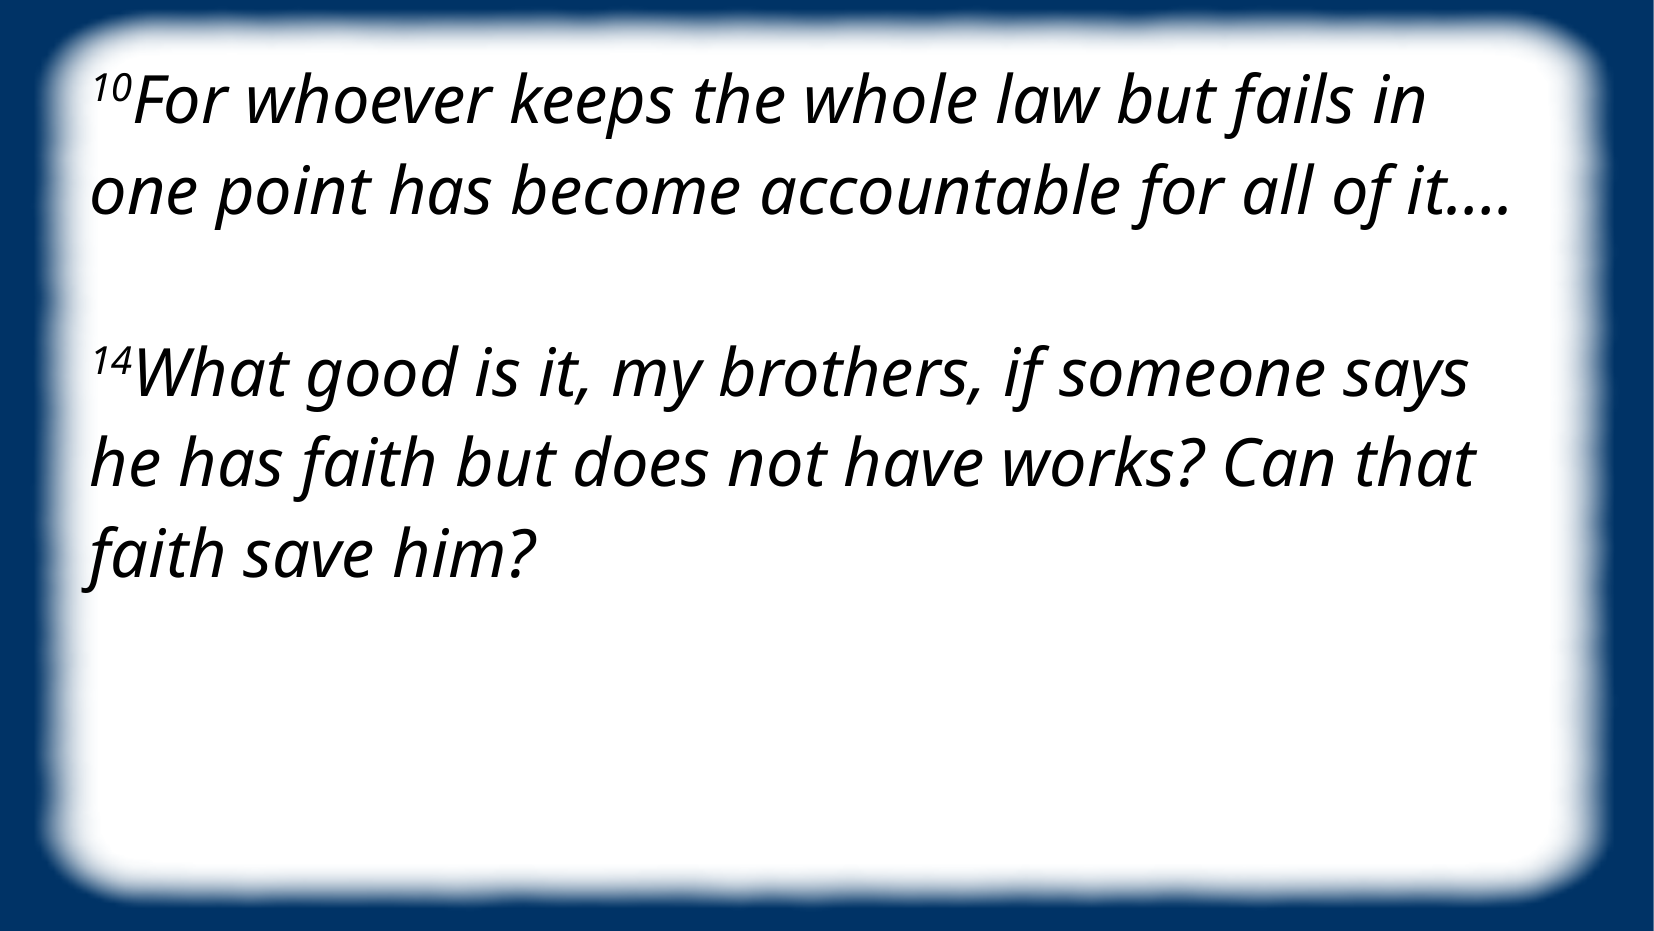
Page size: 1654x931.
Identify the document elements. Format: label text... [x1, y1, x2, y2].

picture [0, 0, 1654, 931]
text_box 10For whoever keeps the whole law but fails in one point has become accountable for all of it…. 14What good is it, my brothers, if someone says he has faith but does not have works? Can that faith save him? [75, 45, 1561, 593]
